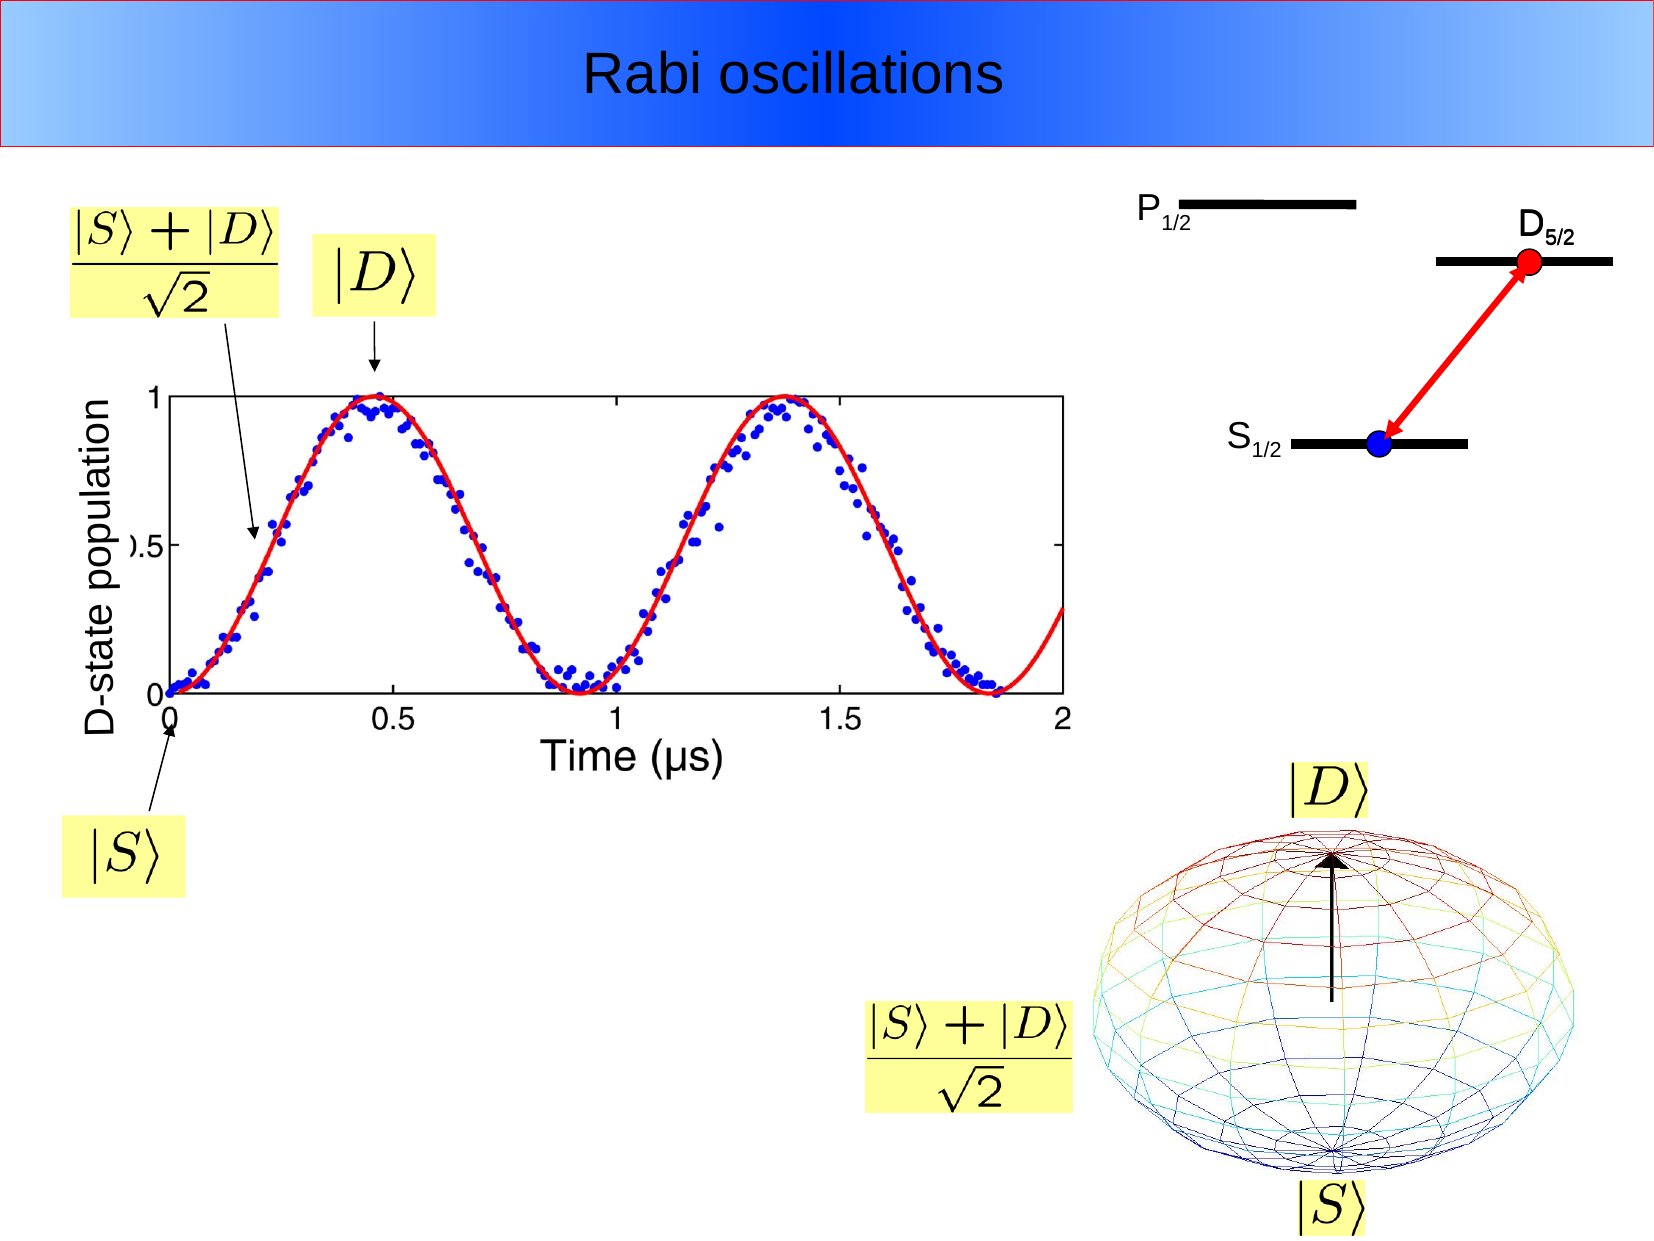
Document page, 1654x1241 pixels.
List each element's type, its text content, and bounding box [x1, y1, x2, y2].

text_box S1/2 [1211, 406, 1297, 471]
text_box [57, 424, 186, 912]
text_box [125, 424, 131, 725]
picture [92, 828, 159, 885]
text_box [0, 0, 1654, 147]
text_box [312, 234, 437, 317]
text_box Rabi oscillations [568, 33, 1020, 122]
picture [70, 207, 279, 319]
picture [865, 1001, 1073, 1113]
text_box P1/2 [1121, 179, 1207, 243]
picture [336, 247, 415, 304]
text_box D-state population [62, 383, 131, 754]
text_box [1516, 259, 1543, 276]
picture [1077, 762, 1585, 1236]
text_box D5/2 [1503, 194, 1590, 259]
text_box [1366, 431, 1392, 457]
picture [103, 378, 1098, 782]
